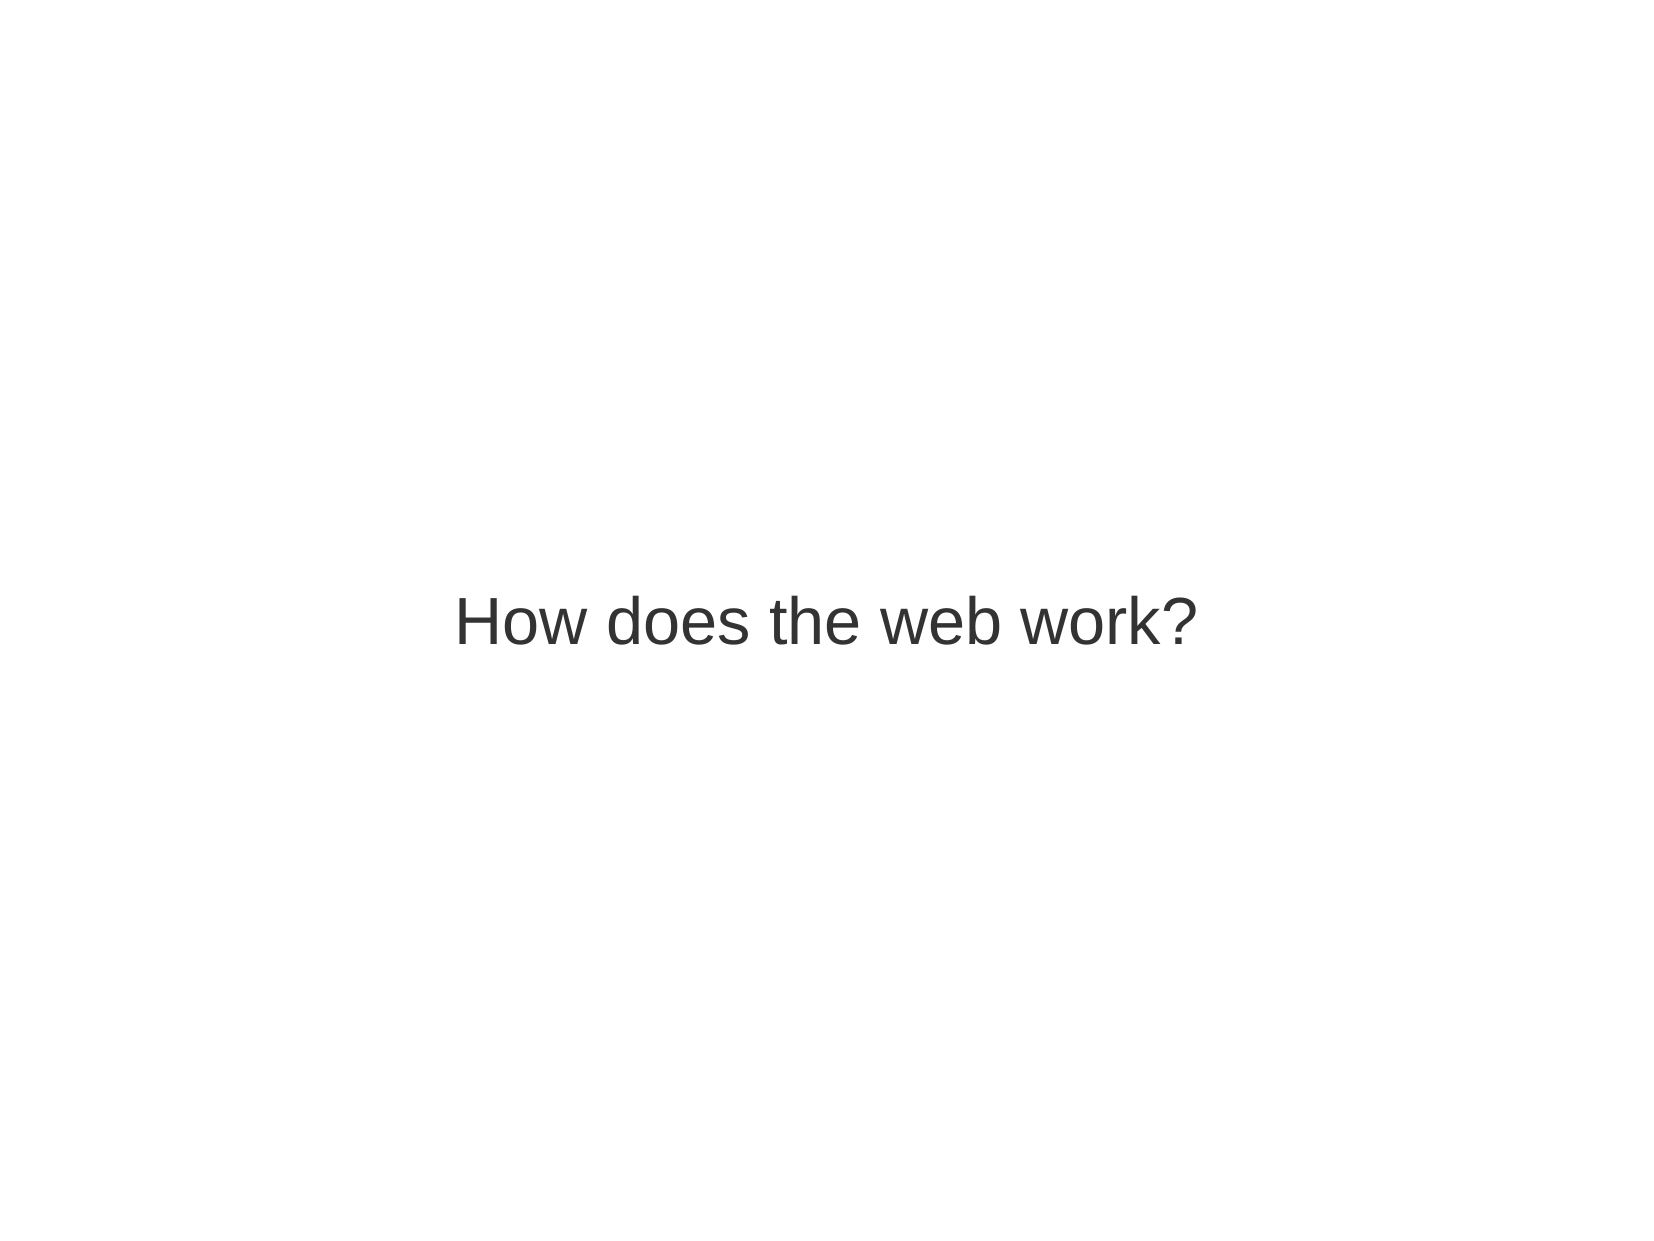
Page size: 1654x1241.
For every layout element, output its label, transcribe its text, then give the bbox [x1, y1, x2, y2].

subtitle How does the web work? [82, 49, 1571, 1193]
